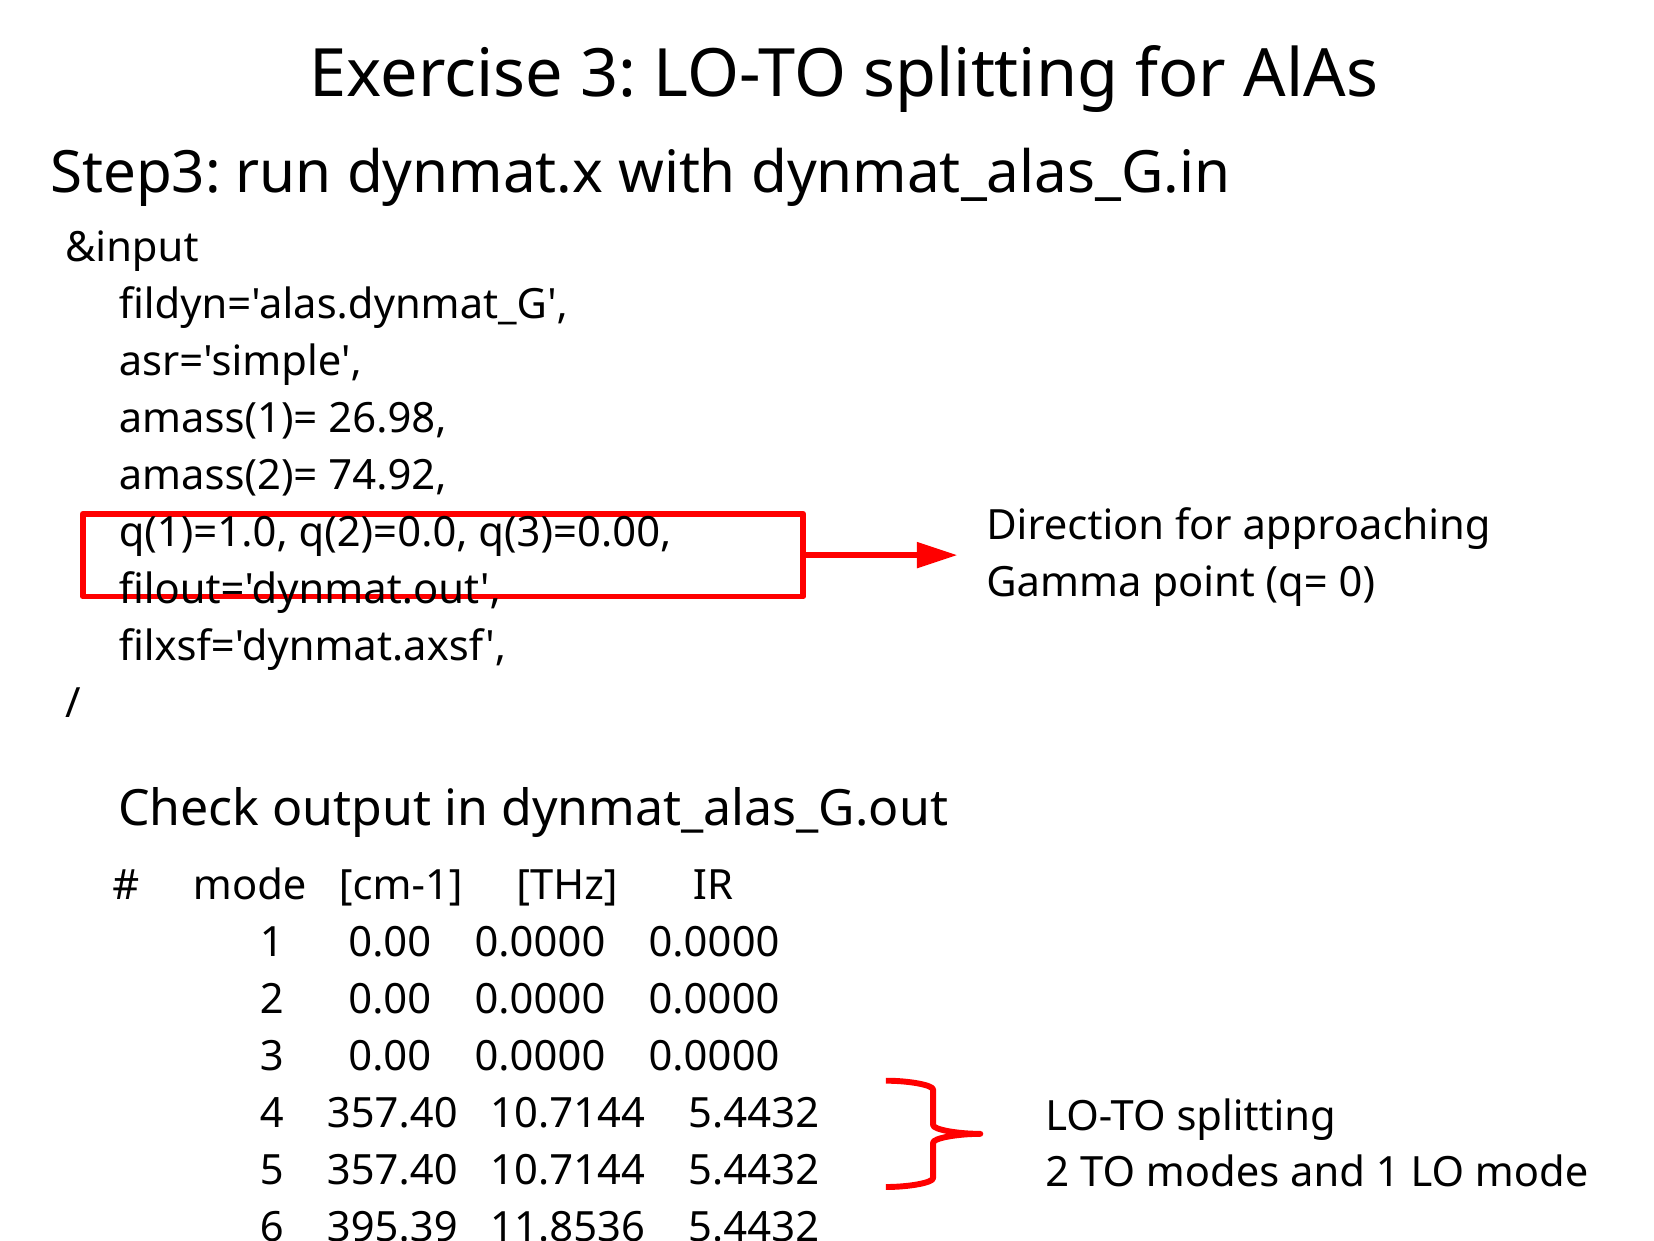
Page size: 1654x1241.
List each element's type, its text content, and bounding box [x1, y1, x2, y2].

text_box Step3: run dynmat.x with dynmat_alas_G.in [50, 129, 1630, 237]
text_box &input fildyn='alas.dynmat_G', asr='simple', amass(1)= 26.98, amass(2)= 74.92, q(1)=1.0, q(2)=0.0, q(3)=0.00, filout='dynmat.out', filxsf='dynmat.axsf', / [50, 209, 851, 815]
title Exercise 3: LO-TO splitting for AlAs [35, 0, 1654, 174]
text_box # mode [cm-1] [THz] IR 1 0.00 0.0000 0.0000 2 0.00 0.0000 0.0000 3 0.00 0.0000 0.0000 4 357.40 10.7144 5.4432 5 357.40 10.7144 5.4432 6 395.39 11.8536 5.4432 [94, 844, 886, 1218]
text_box Direction for approaching Gamma point (q= 0) [968, 484, 1462, 628]
text_box LO-TO splitting 2 TO modes and 1 LO mode [1027, 1074, 1572, 1219]
text_box Check output in dynmat_alas_G.out [100, 761, 1099, 856]
